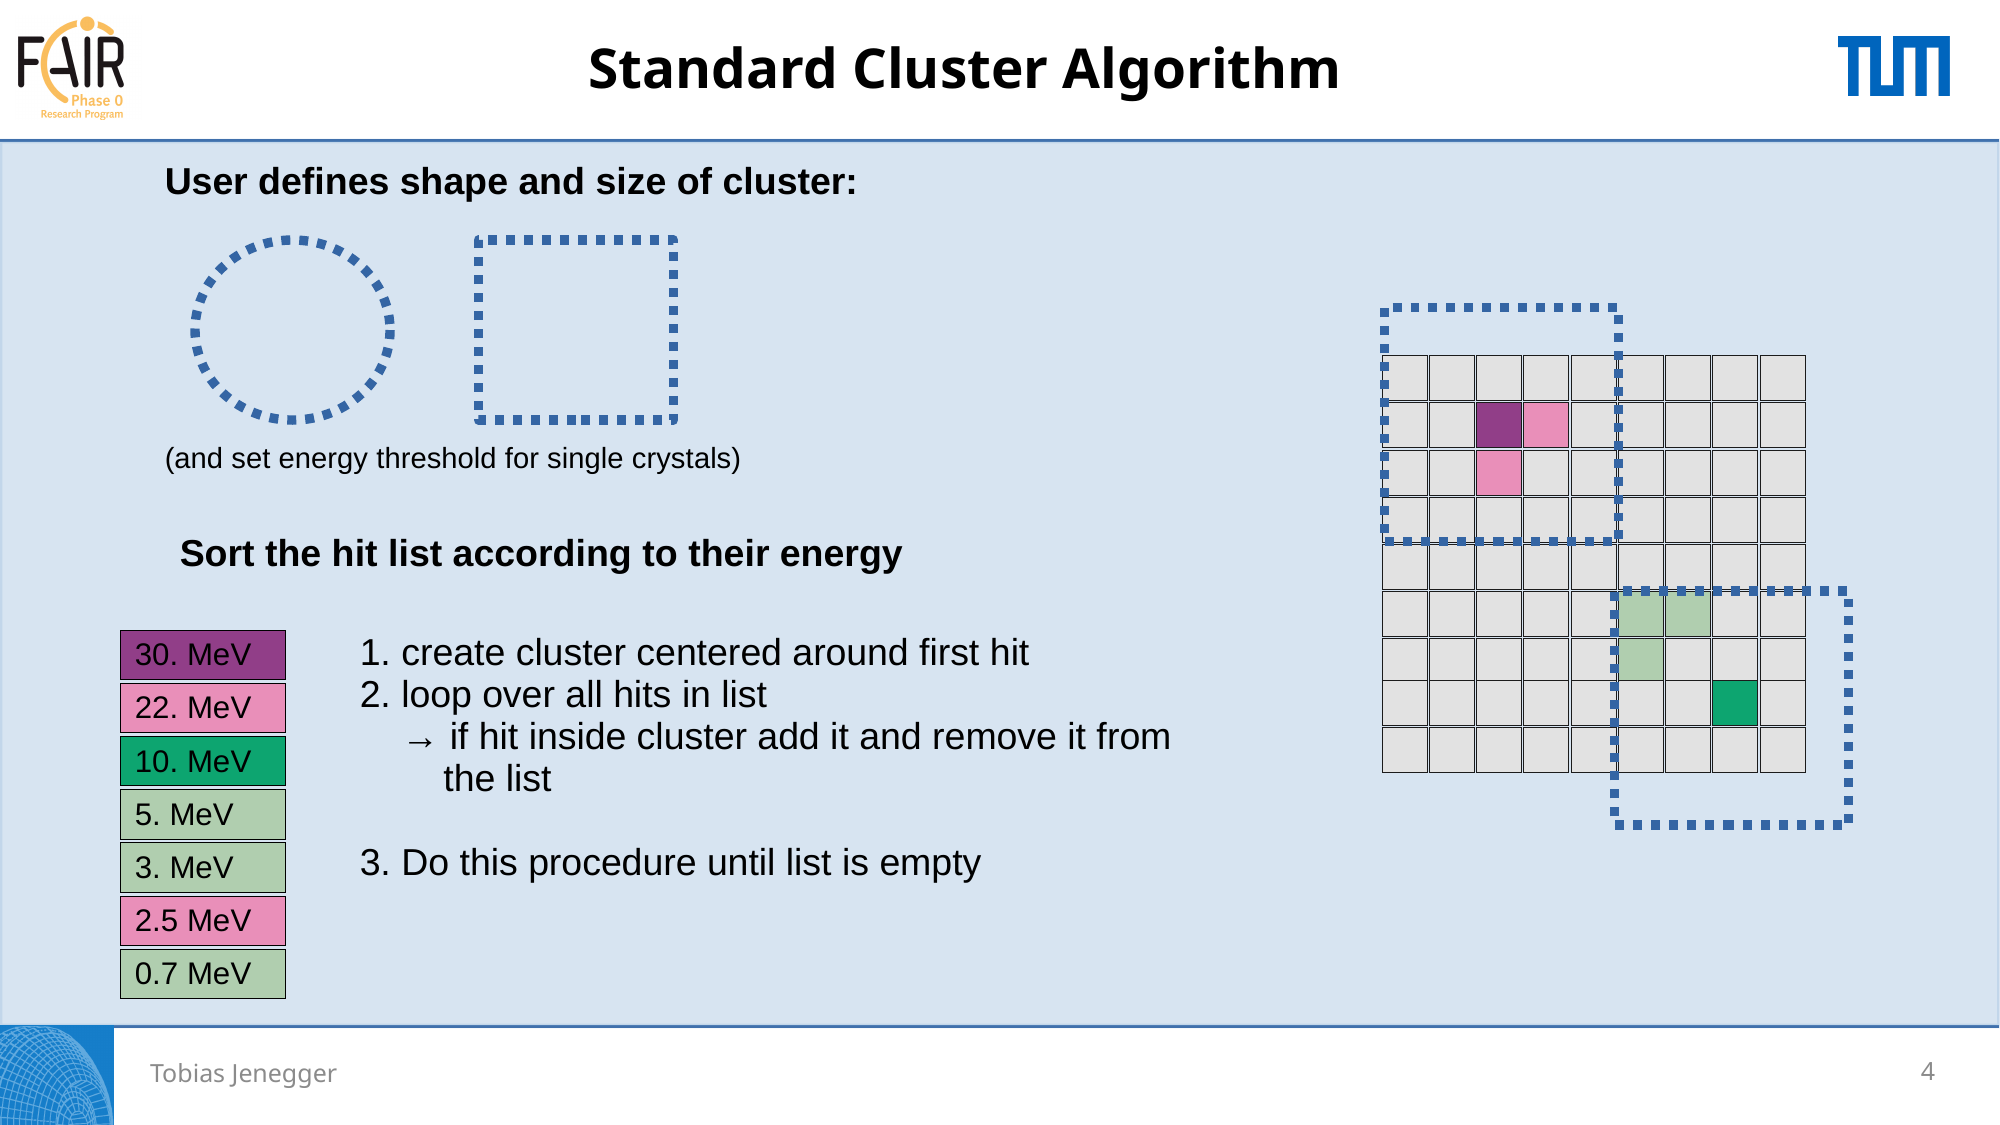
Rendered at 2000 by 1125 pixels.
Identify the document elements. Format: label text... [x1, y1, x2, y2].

text_box [1618, 638, 1664, 726]
text_box [1618, 450, 1664, 496]
text_box [1618, 544, 1664, 590]
text_box [1429, 402, 1475, 448]
text_box [1382, 355, 1428, 401]
text_box [1571, 402, 1617, 448]
text_box [1523, 355, 1569, 401]
text_box [1571, 727, 1617, 773]
text_box [1712, 355, 1758, 401]
text_box [1571, 355, 1617, 401]
text_box [1665, 591, 1711, 637]
text_box [1429, 355, 1475, 401]
text_box [1760, 355, 1806, 401]
text_box 22. MeV [120, 683, 286, 733]
text_box [1712, 544, 1758, 590]
text_box [1665, 638, 1711, 726]
text_box [1382, 402, 1428, 448]
text_box [1618, 497, 1664, 543]
text_box [1760, 544, 1806, 590]
text_box [1429, 727, 1475, 773]
text_box [1760, 497, 1806, 543]
text_box [1476, 450, 1522, 496]
text_box [1571, 544, 1617, 590]
text_box [1712, 591, 1758, 637]
text_box [1760, 727, 1806, 773]
text_box [1476, 355, 1522, 401]
text_box [1429, 638, 1475, 726]
text_box [1571, 497, 1617, 543]
text_box [1712, 402, 1758, 448]
text_box [1712, 497, 1758, 543]
text_box [1476, 402, 1522, 448]
text_box [1476, 638, 1522, 726]
text_box [1523, 638, 1569, 726]
text_box 3. MeV [120, 842, 286, 893]
text_box [1665, 402, 1711, 448]
text_box [1665, 727, 1711, 773]
text_box [1712, 727, 1758, 773]
text_box [1760, 450, 1806, 496]
text_box [1382, 497, 1428, 543]
text_box [1382, 727, 1428, 773]
text_box [1476, 591, 1522, 637]
text_box [1429, 591, 1475, 637]
text_box [1523, 450, 1569, 496]
text_box [1665, 450, 1711, 496]
text_box [1712, 638, 1758, 726]
text_box 2.5 MeV [120, 896, 286, 946]
text_box Sort the hit list according to their energy [165, 525, 991, 624]
text_box (and set energy threshold for single crystals) [150, 435, 796, 483]
text_box [1476, 497, 1522, 543]
picture [15, 15, 142, 120]
text_box [1523, 402, 1569, 448]
text_box [1476, 727, 1522, 773]
text_box [1618, 402, 1664, 448]
text_box [1760, 402, 1806, 448]
text_box [1429, 497, 1475, 543]
text_box 1. create cluster centered around first hit 2. loop over all hits in list → if hit inside cluster add it and remove it from the list 3. Do this procedure until list is empty [345, 623, 1231, 891]
text_box 0.7 MeV [120, 949, 286, 999]
text_box [1712, 450, 1758, 496]
text_box 10. MeV [120, 736, 286, 786]
text_box [1476, 544, 1522, 590]
text_box [1760, 638, 1806, 726]
text_box [1382, 638, 1428, 726]
text_box [1760, 591, 1806, 637]
text_box [1523, 727, 1569, 773]
picture [0, 1025, 114, 1125]
text_box [1382, 450, 1428, 496]
text_box [1523, 591, 1569, 637]
text_box [1571, 591, 1617, 637]
title Standard Cluster Algorithm [137, 32, 1808, 108]
text_box [1523, 544, 1569, 590]
text_box [1665, 497, 1711, 543]
picture [1838, 36, 1950, 96]
text_box 5. MeV [120, 789, 286, 840]
text_box User defines shape and size of cluster: [150, 153, 1126, 211]
text_box [1429, 450, 1475, 496]
text_box [1618, 727, 1664, 773]
text_box [1382, 544, 1428, 590]
text_box [1523, 497, 1569, 543]
text_box [1382, 591, 1428, 637]
text_box [1571, 450, 1617, 496]
text_box [1665, 355, 1711, 401]
text_box [1618, 591, 1664, 637]
text_box [1665, 544, 1711, 590]
text_box [1571, 638, 1617, 726]
text_box 30. MeV [120, 630, 286, 680]
text_box [1618, 355, 1664, 401]
text_box [1429, 544, 1475, 590]
